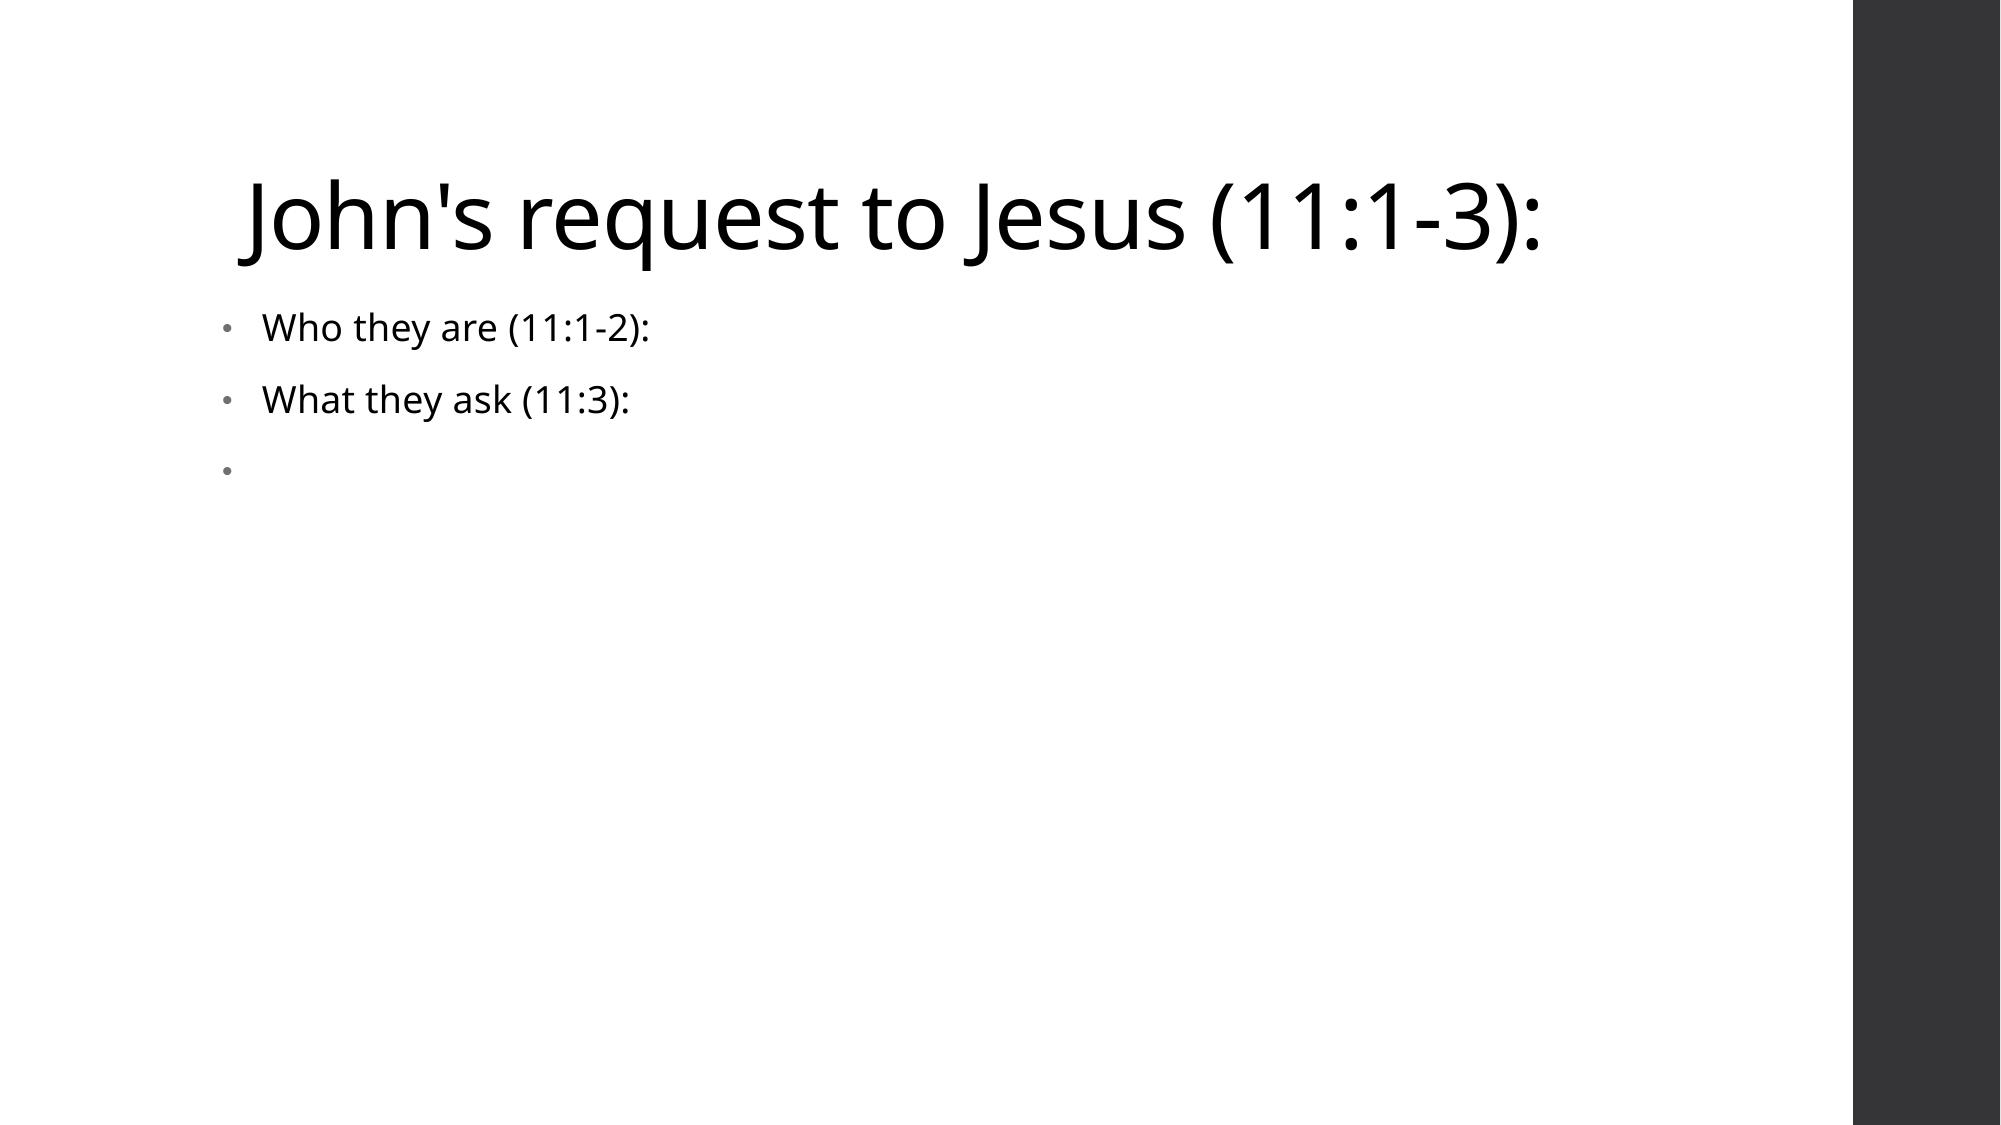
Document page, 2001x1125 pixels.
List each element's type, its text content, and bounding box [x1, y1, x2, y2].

title John's request to Jesus (11:1-3): [206, 60, 1797, 278]
list Who they are (11:1-2): What they ask (11:3): [206, 299, 1617, 1014]
